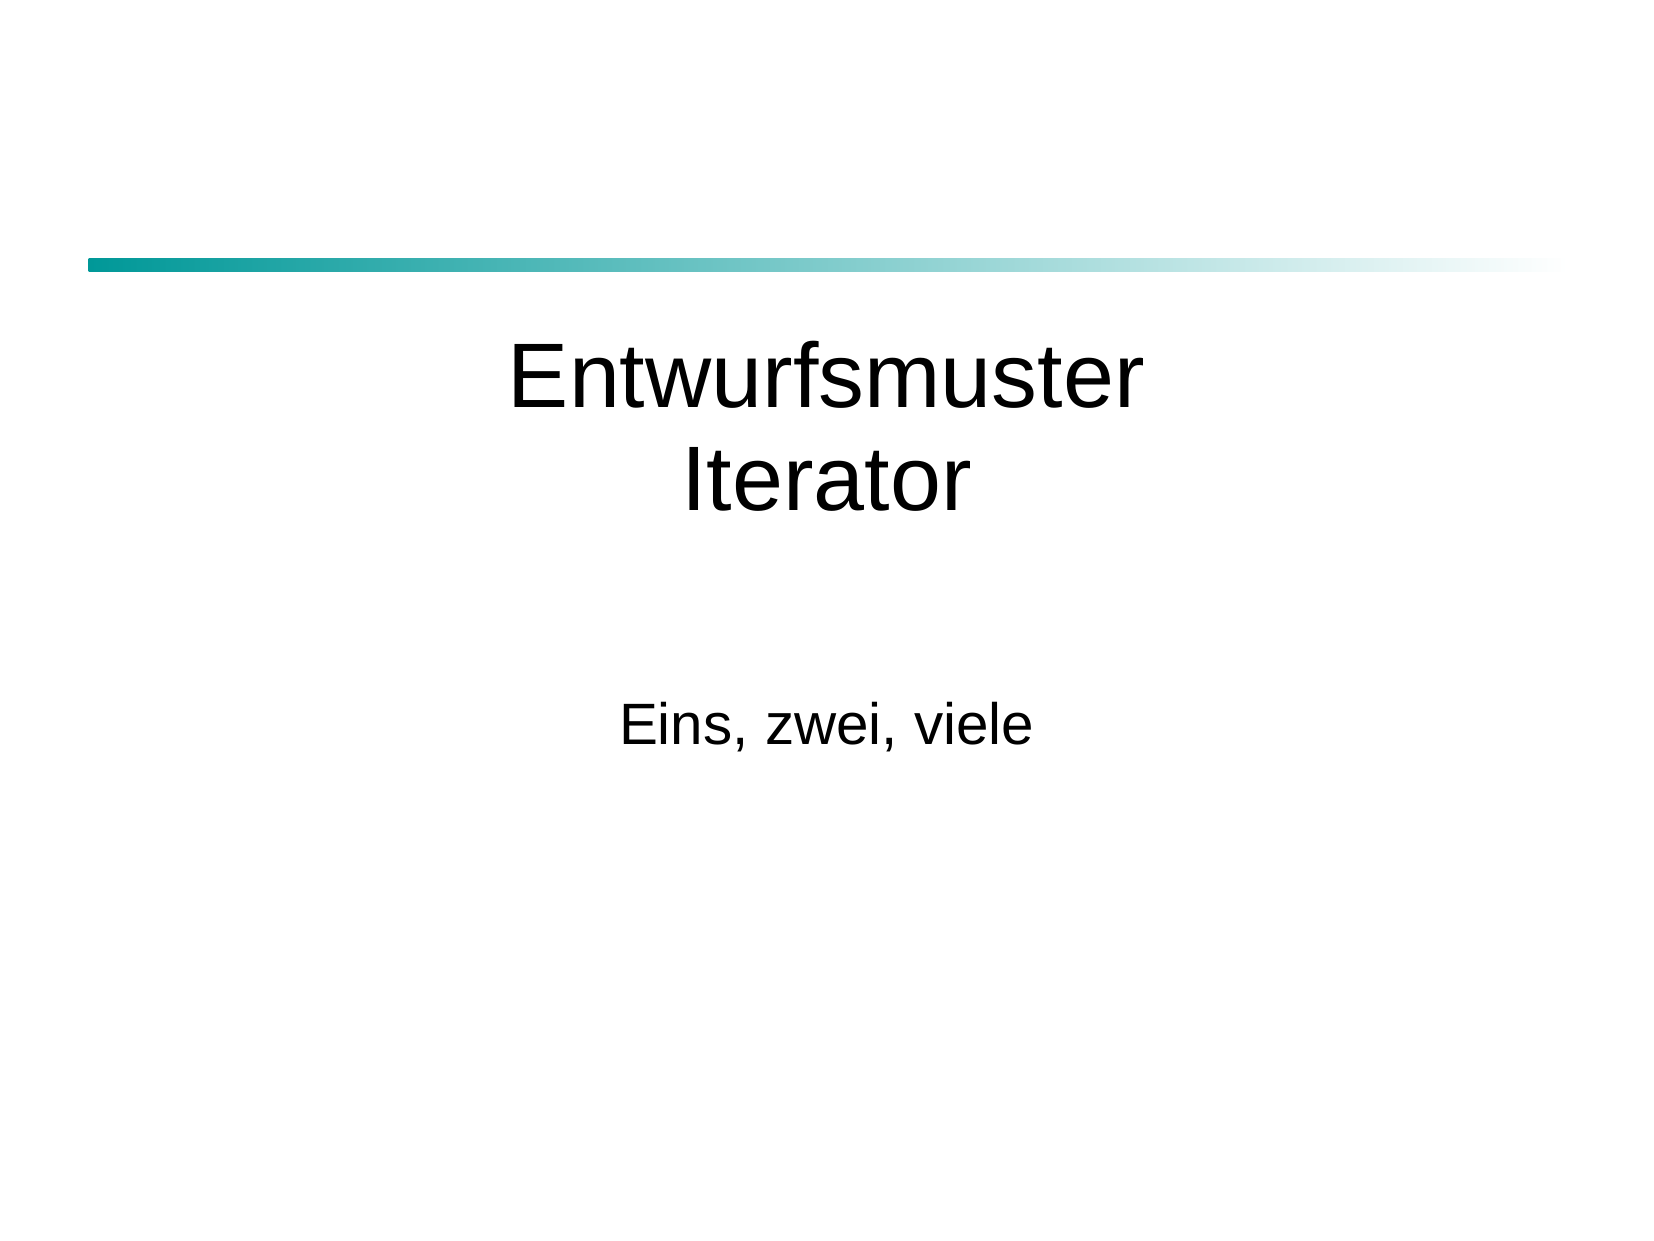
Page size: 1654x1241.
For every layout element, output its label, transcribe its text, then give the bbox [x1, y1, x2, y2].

title Eins, zwei, viele [82, 628, 1571, 821]
title Entwurfsmuster Iterator [82, 324, 1571, 530]
